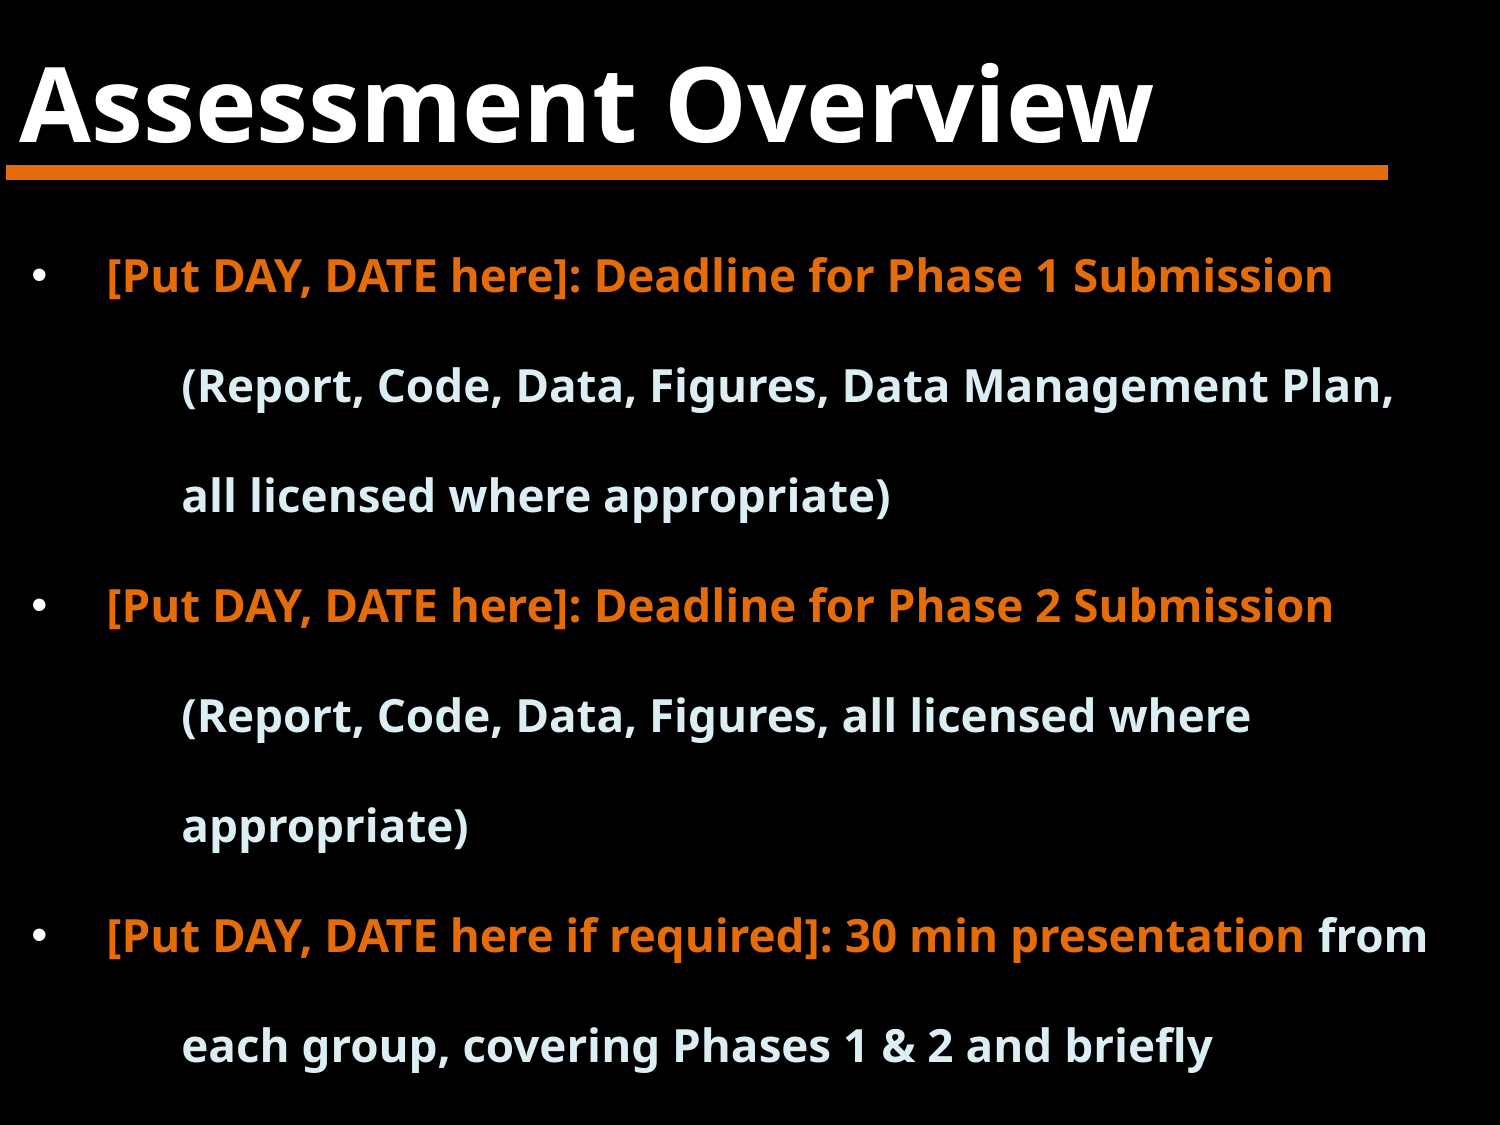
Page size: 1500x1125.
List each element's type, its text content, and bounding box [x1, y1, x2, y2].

text_box [Put DAY, DATE here]: Deadline for Phase 1 Submission (Report, Code, Data, Figures, Data Management Plan, all licensed where appropriate) [Put DAY, DATE here]: Deadline for Phase 2 Submission (Report, Code, Data, Figures, all licensed where appropriate) [Put DAY, DATE here if required]: 30 min presentation from each group, covering Phases 1 & 2 and briefly discussing how reproducible you found your predecessors’ work [16, 184, 1471, 1089]
text_box Assessment Overview [4, 31, 1341, 173]
